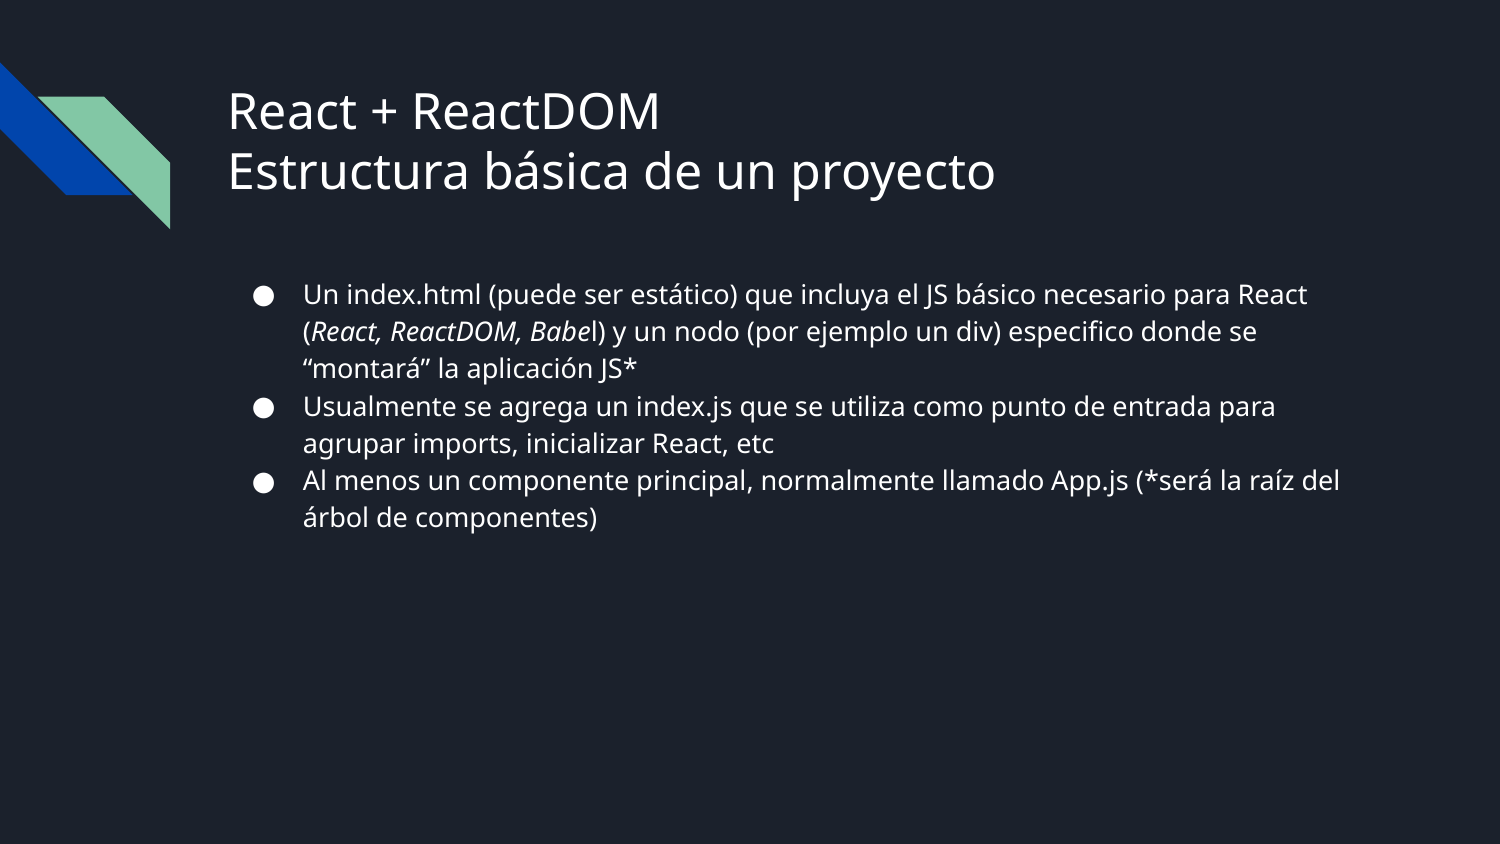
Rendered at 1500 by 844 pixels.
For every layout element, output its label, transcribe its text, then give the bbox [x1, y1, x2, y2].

list Un index.html (puede ser estático) que incluya el JS básico necesario para React (React, ReactDOM, Babel) y un nodo (por ejemplo un div) especifico donde se “montará” la aplicación JS* Usualmente se agrega un index.js que se utiliza como punto de entrada para agrupar imports, inicializar React, etc Al menos un componente principal, normalmente llamado App.js (*será la raíz del árbol de componentes) [212, 257, 1368, 735]
title React + ReactDOM Estructura básica de un proyecto [212, 64, 1368, 215]
